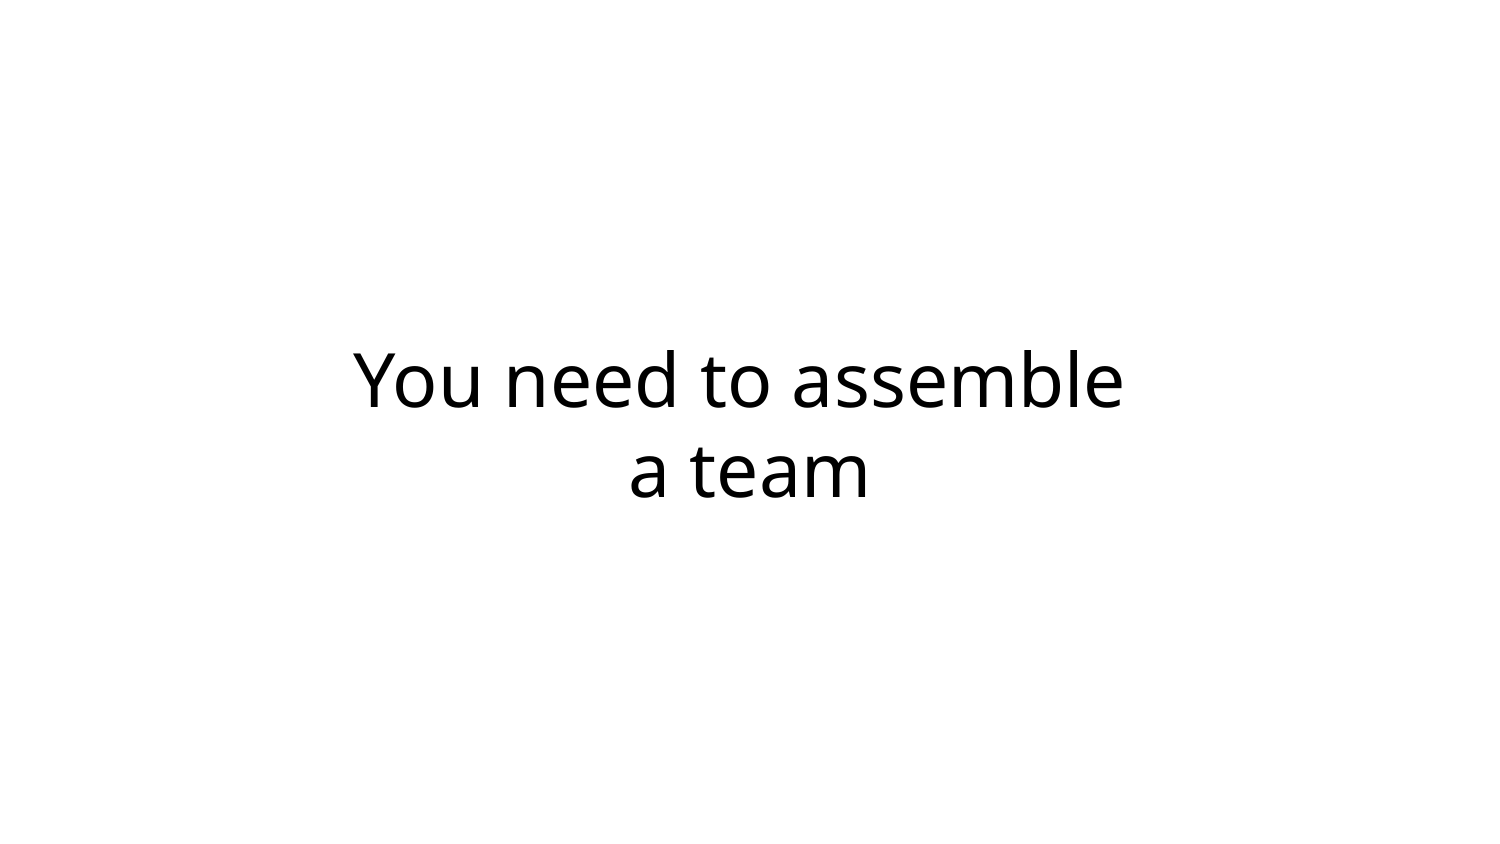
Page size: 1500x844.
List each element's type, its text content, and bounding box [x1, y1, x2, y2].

text_box You need to assemble a team [104, 317, 1396, 527]
